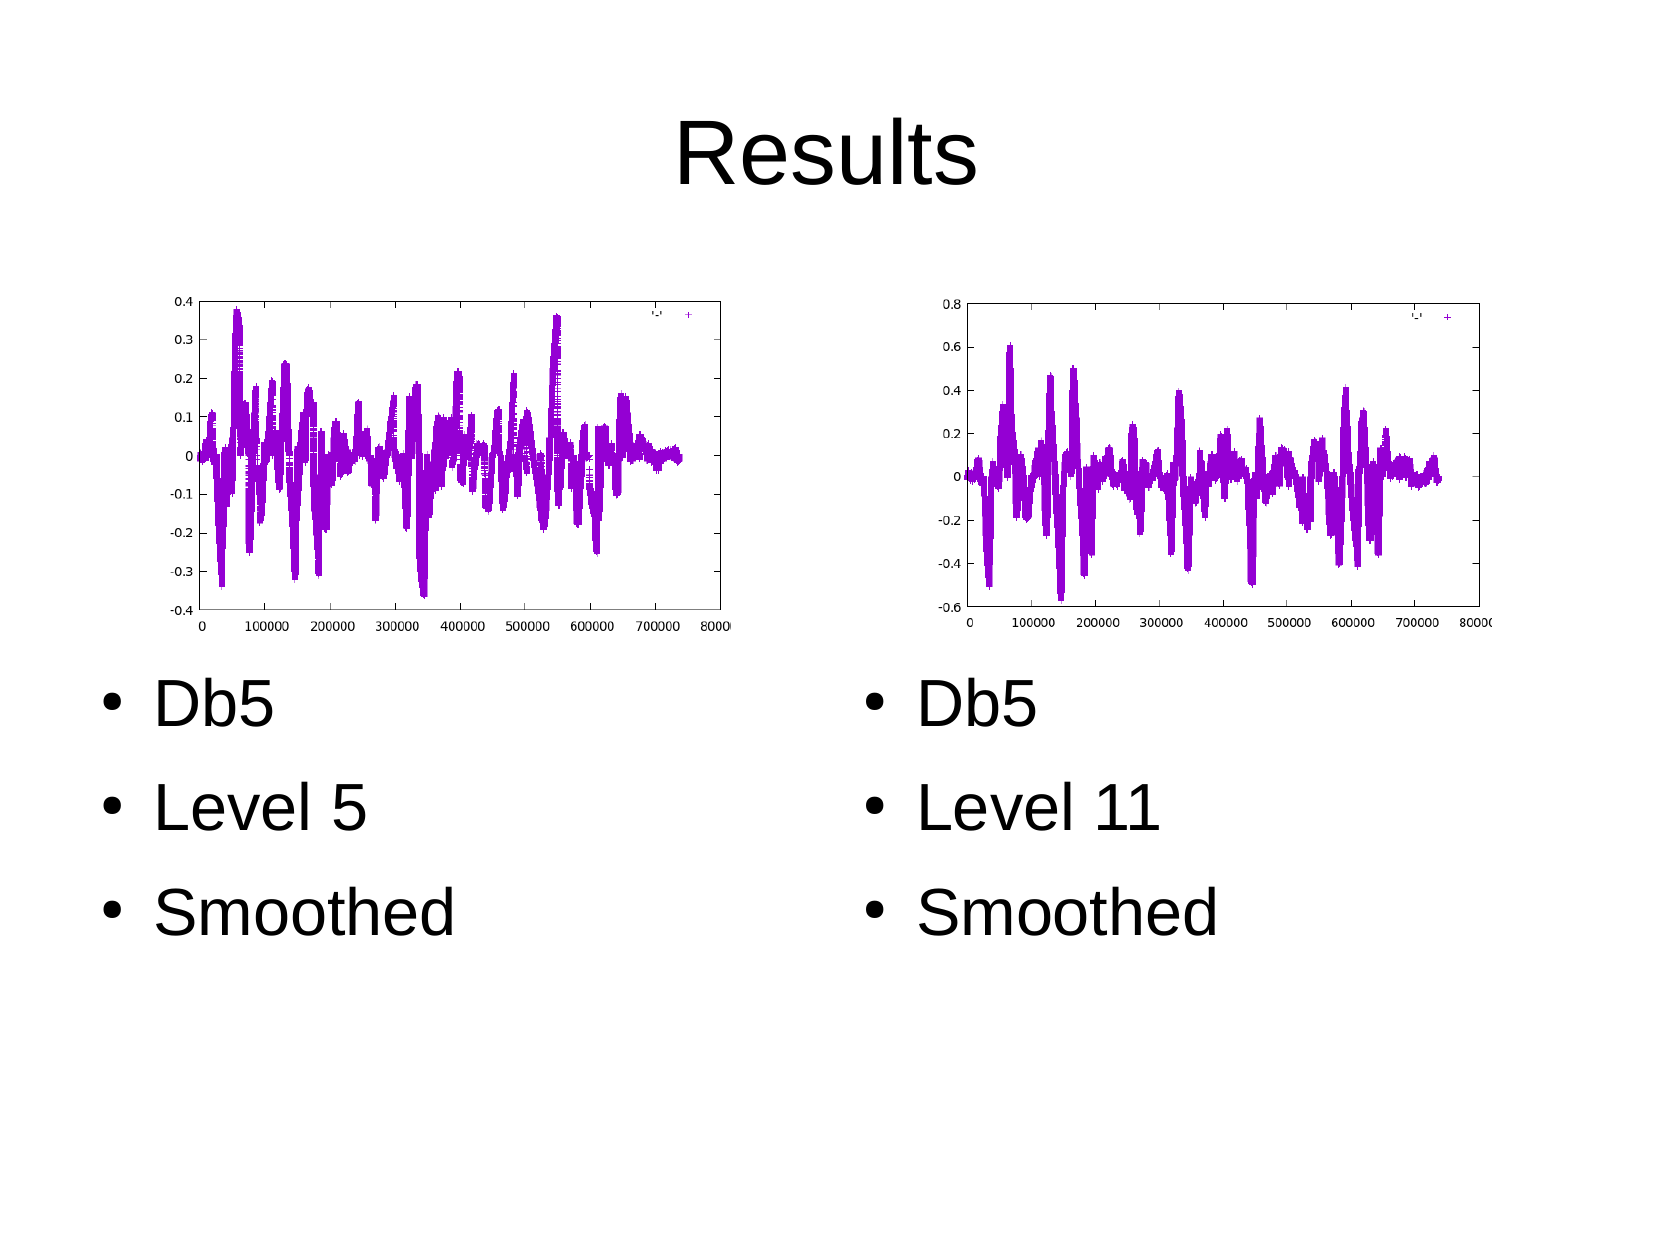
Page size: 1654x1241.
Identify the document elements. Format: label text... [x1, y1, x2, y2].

list Db5 Level 5 Smoothed [82, 665, 809, 1009]
picture [924, 290, 1492, 634]
title Results [82, 49, 1571, 257]
picture [161, 290, 731, 634]
list Db5 Level 11 Smoothed [845, 665, 1572, 1009]
